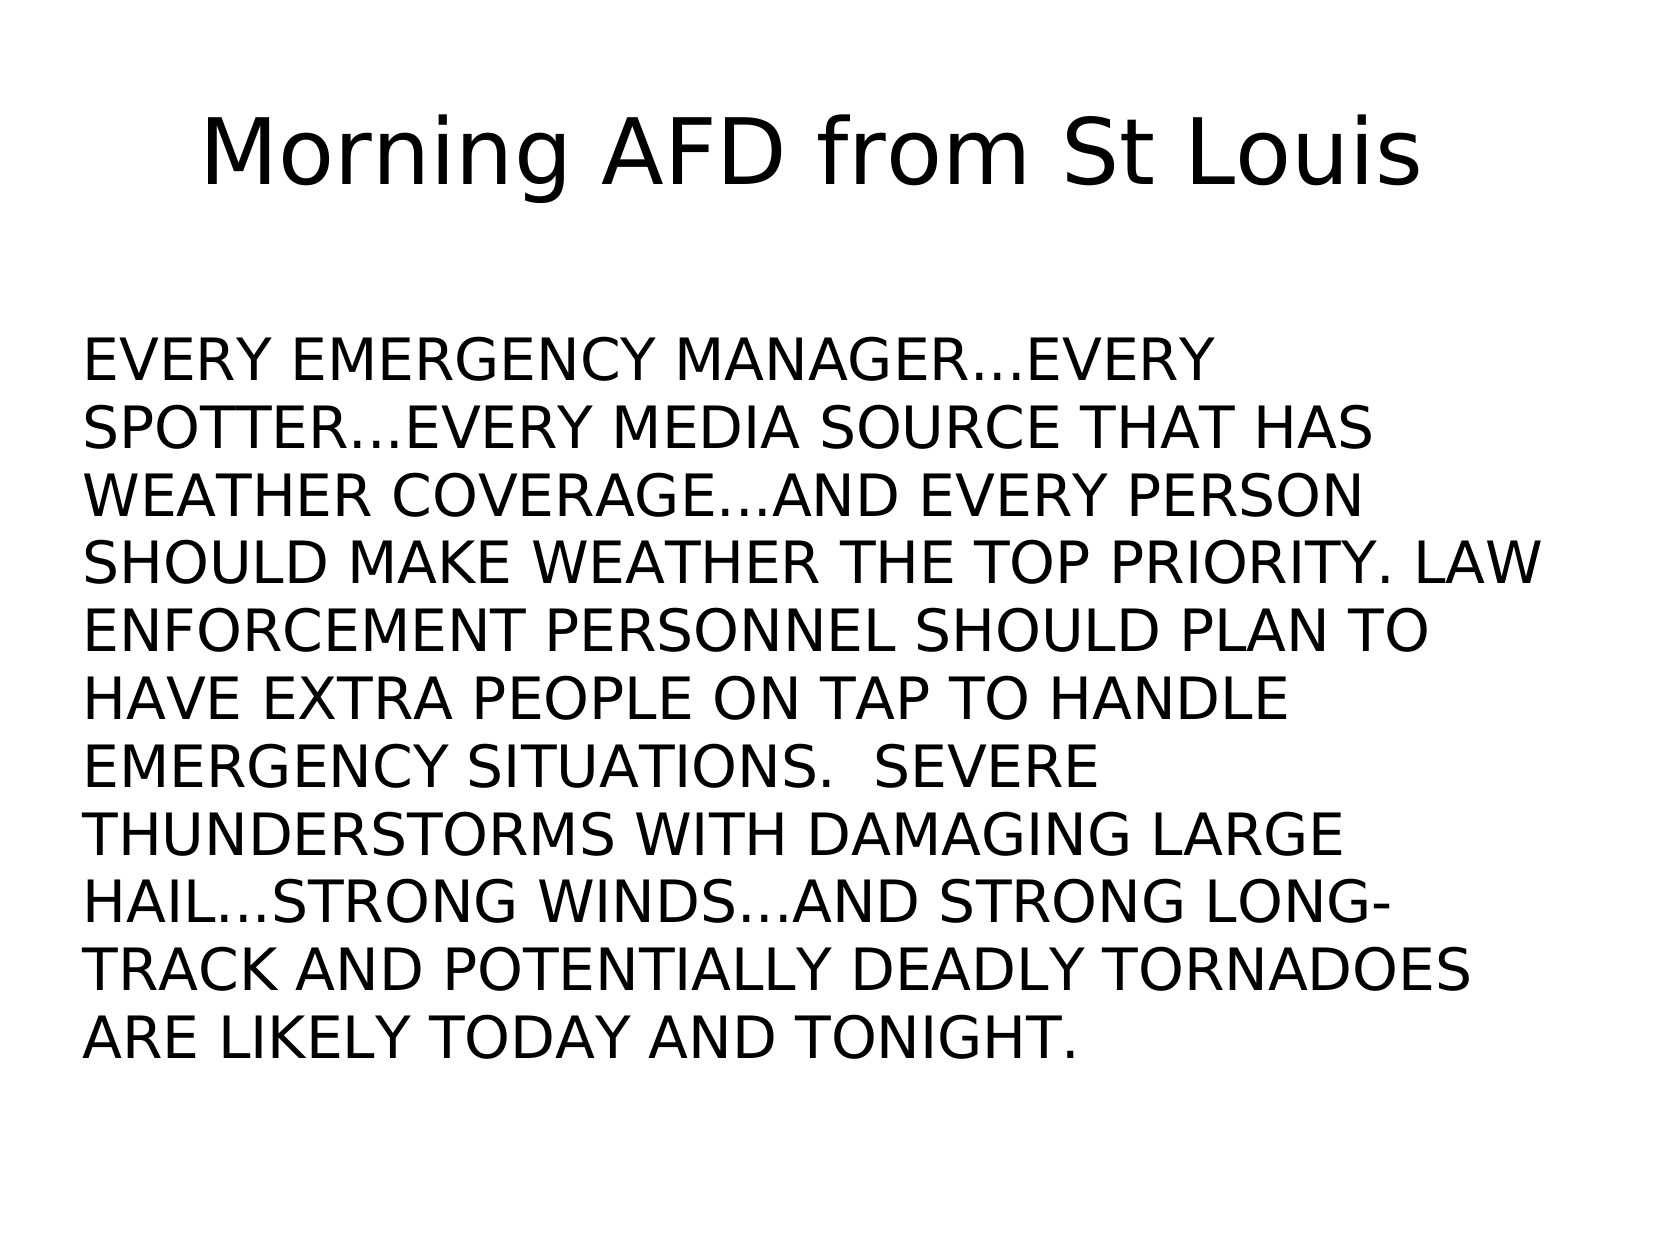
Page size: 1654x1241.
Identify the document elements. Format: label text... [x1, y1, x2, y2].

title Morning AFD from St Louis [82, 49, 1571, 257]
subtitle EVERY EMERGENCY MANAGER...EVERY SPOTTER...EVERY MEDIA SOURCE THAT HAS WEATHER COVERAGE...AND EVERY PERSON SHOULD MAKE WEATHER THE TOP PRIORITY. LAW ENFORCEMENT PERSONNEL SHOULD PLAN TO HAVE EXTRA PEOPLE ON TAP TO HANDLE EMERGENCY SITUATIONS. SEVERE THUNDERSTORMS WITH DAMAGING LARGE HAIL...STRONG WINDS...AND STRONG LONG-TRACK AND POTENTIALLY DEADLY TORNADOES ARE LIKELY TODAY AND TONIGHT. [82, 297, 1571, 1102]
